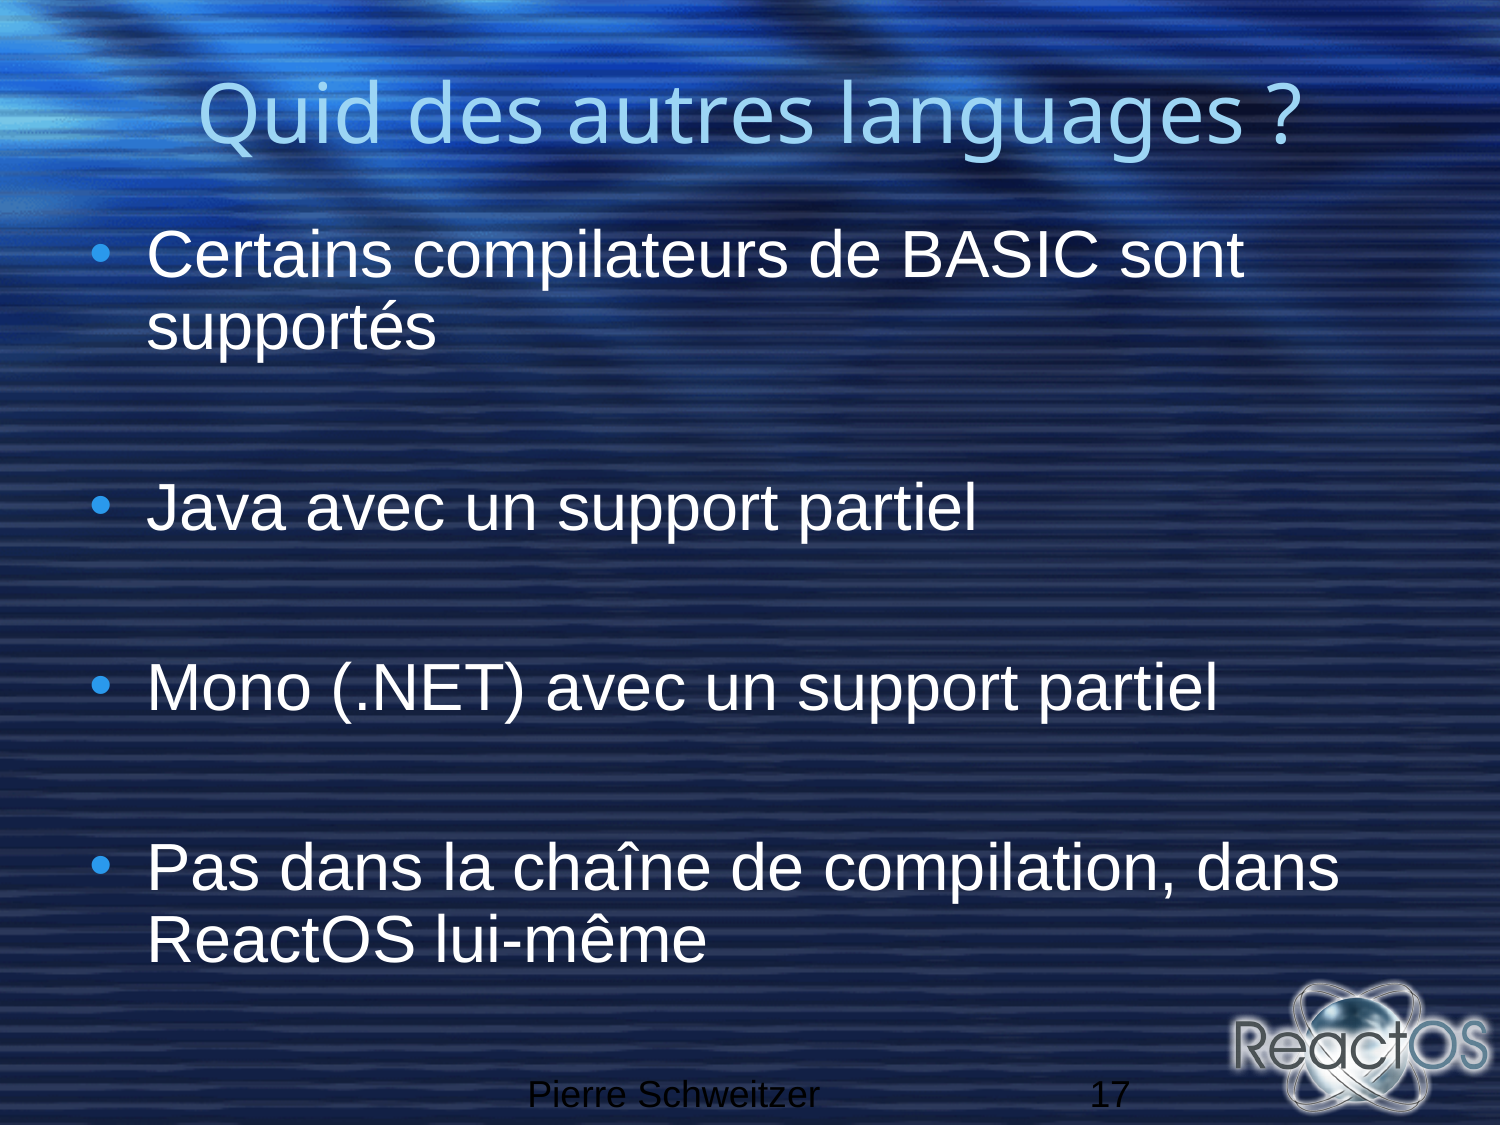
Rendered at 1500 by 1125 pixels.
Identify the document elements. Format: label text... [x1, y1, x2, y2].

picture [0, 0, 1500, 1125]
title Quid des autres languages ? [75, 45, 1426, 176]
list Certains compilateurs de BASIC sont supportés Java avec un support partiel Mono (.NET) avec un support partiel Pas dans la chaîne de compilation, dans ReactOS lui-même [75, 212, 1426, 1005]
